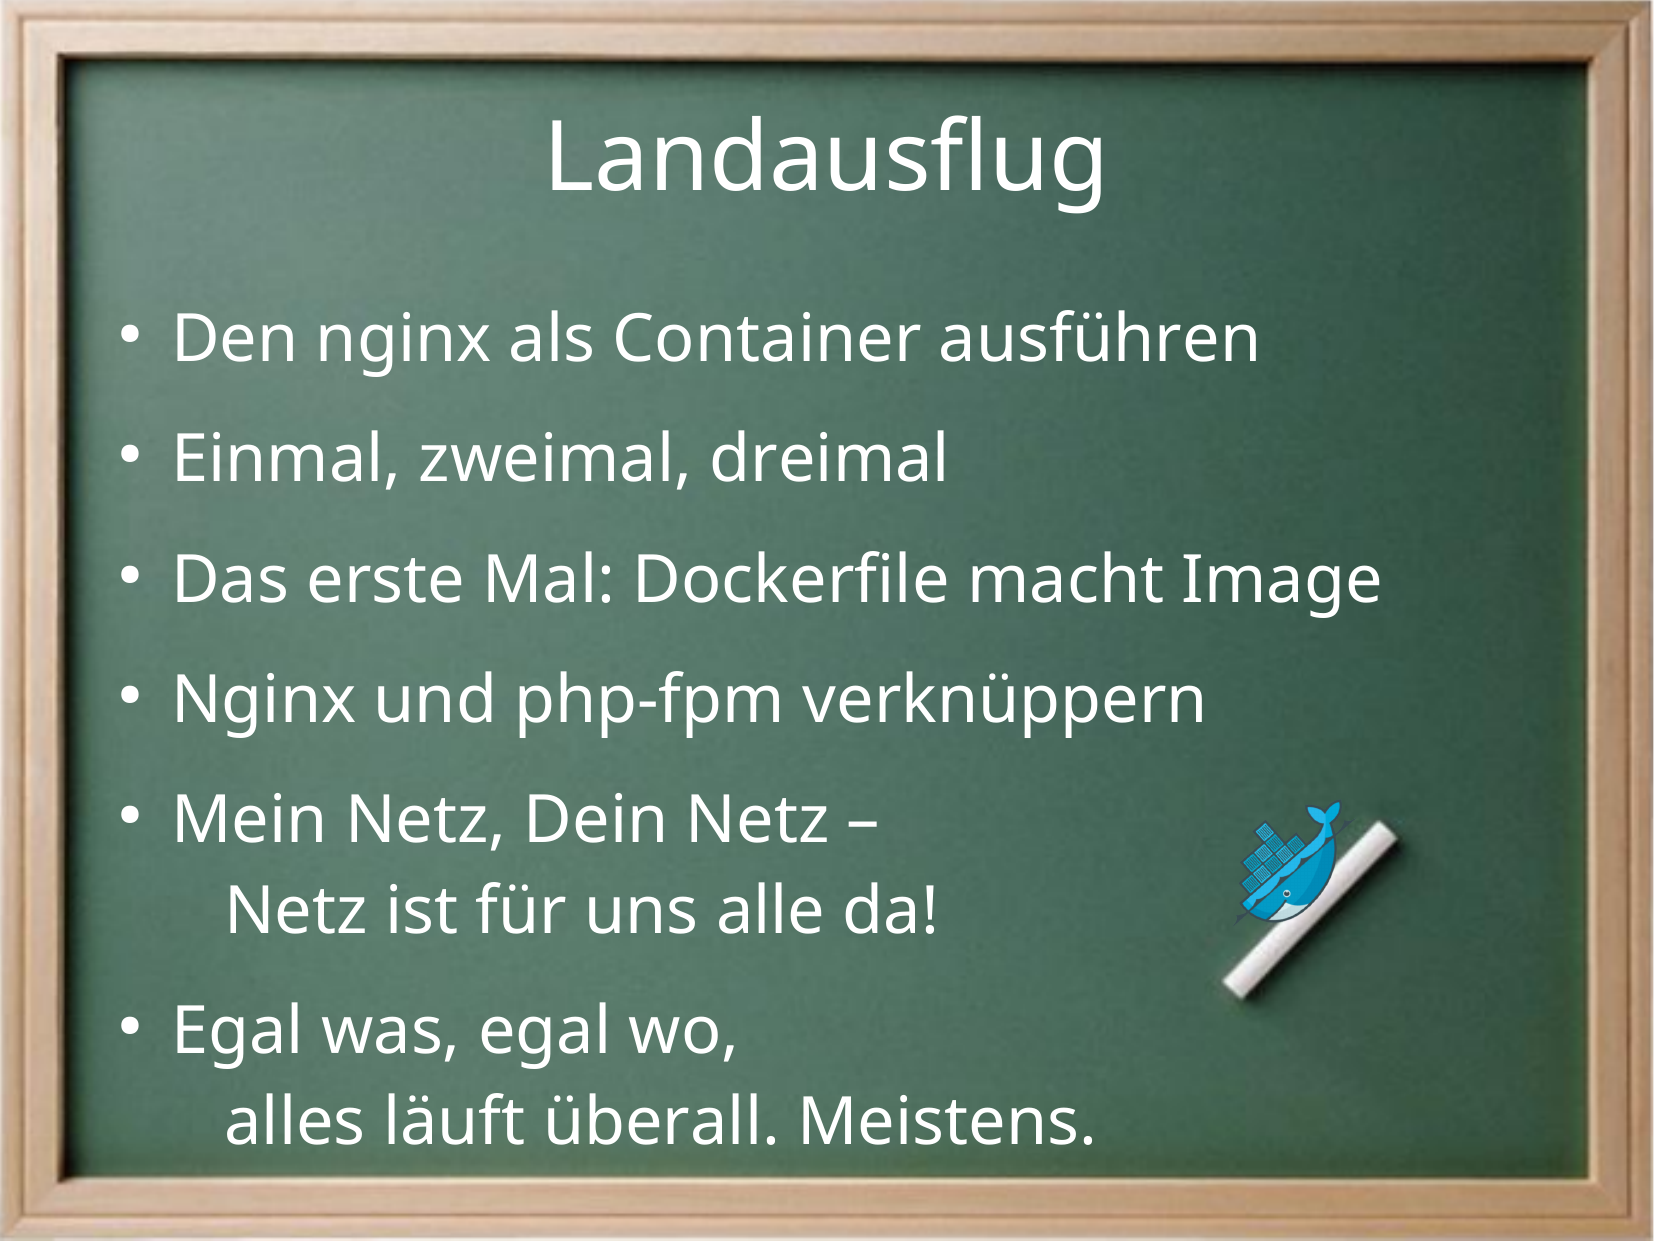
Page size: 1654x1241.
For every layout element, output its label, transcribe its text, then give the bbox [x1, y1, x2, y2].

title Landausflug [82, 49, 1571, 257]
picture [0, 0, 1654, 1241]
list Den nginx als Container ausführen Einmal, zweimal, dreimal Das erste Mal: Dockerfile macht Image Nginx und php-fpm verknüppern Mein Netz, Dein Netz – Netz ist für uns alle da! Egal was, egal wo, alles läuft überall. Meistens. [82, 290, 1571, 1109]
